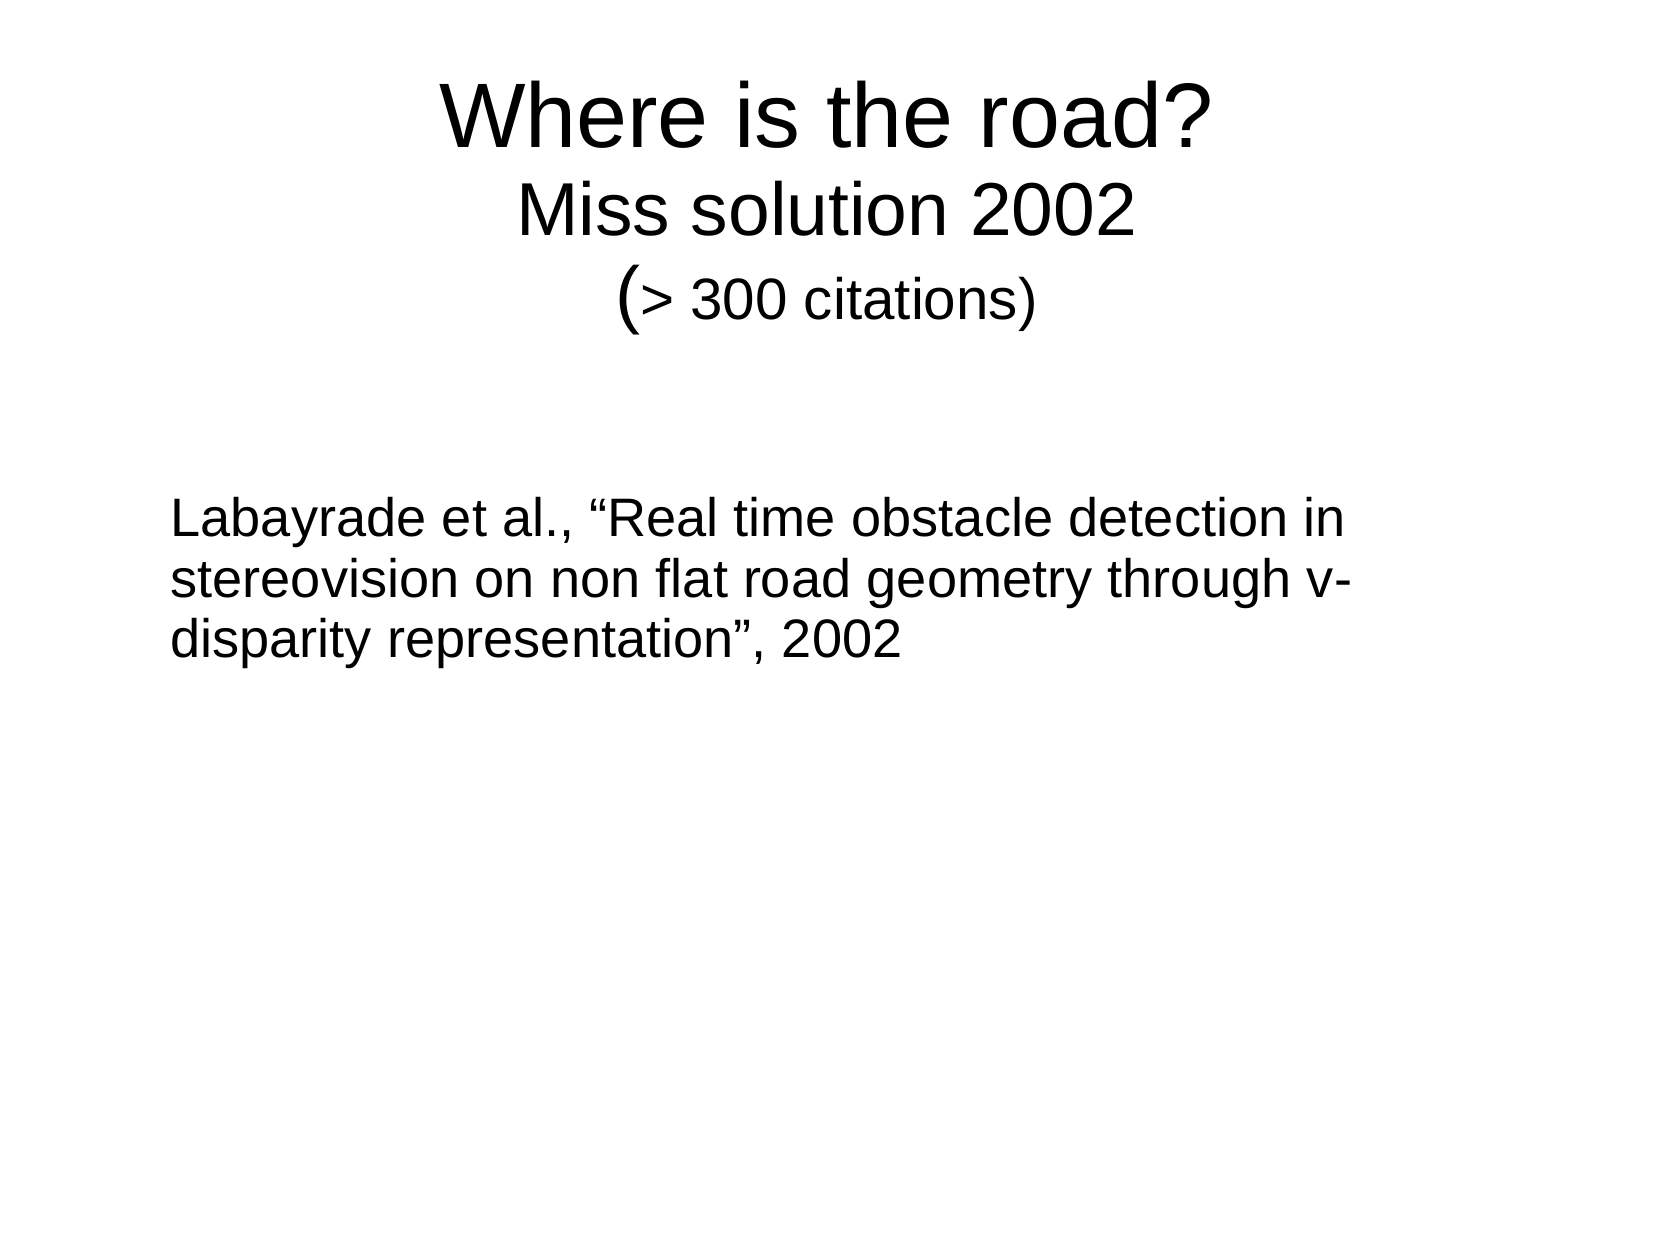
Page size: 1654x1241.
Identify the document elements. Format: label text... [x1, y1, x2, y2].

title Where is the road? Miss solution 2002 (> 300 citations) [82, 64, 1571, 336]
list Labayrade et al., “Real time obstacle detection in stereovision on non flat road geometry through v-disparity representation”, 2002 [99, 487, 1555, 753]
